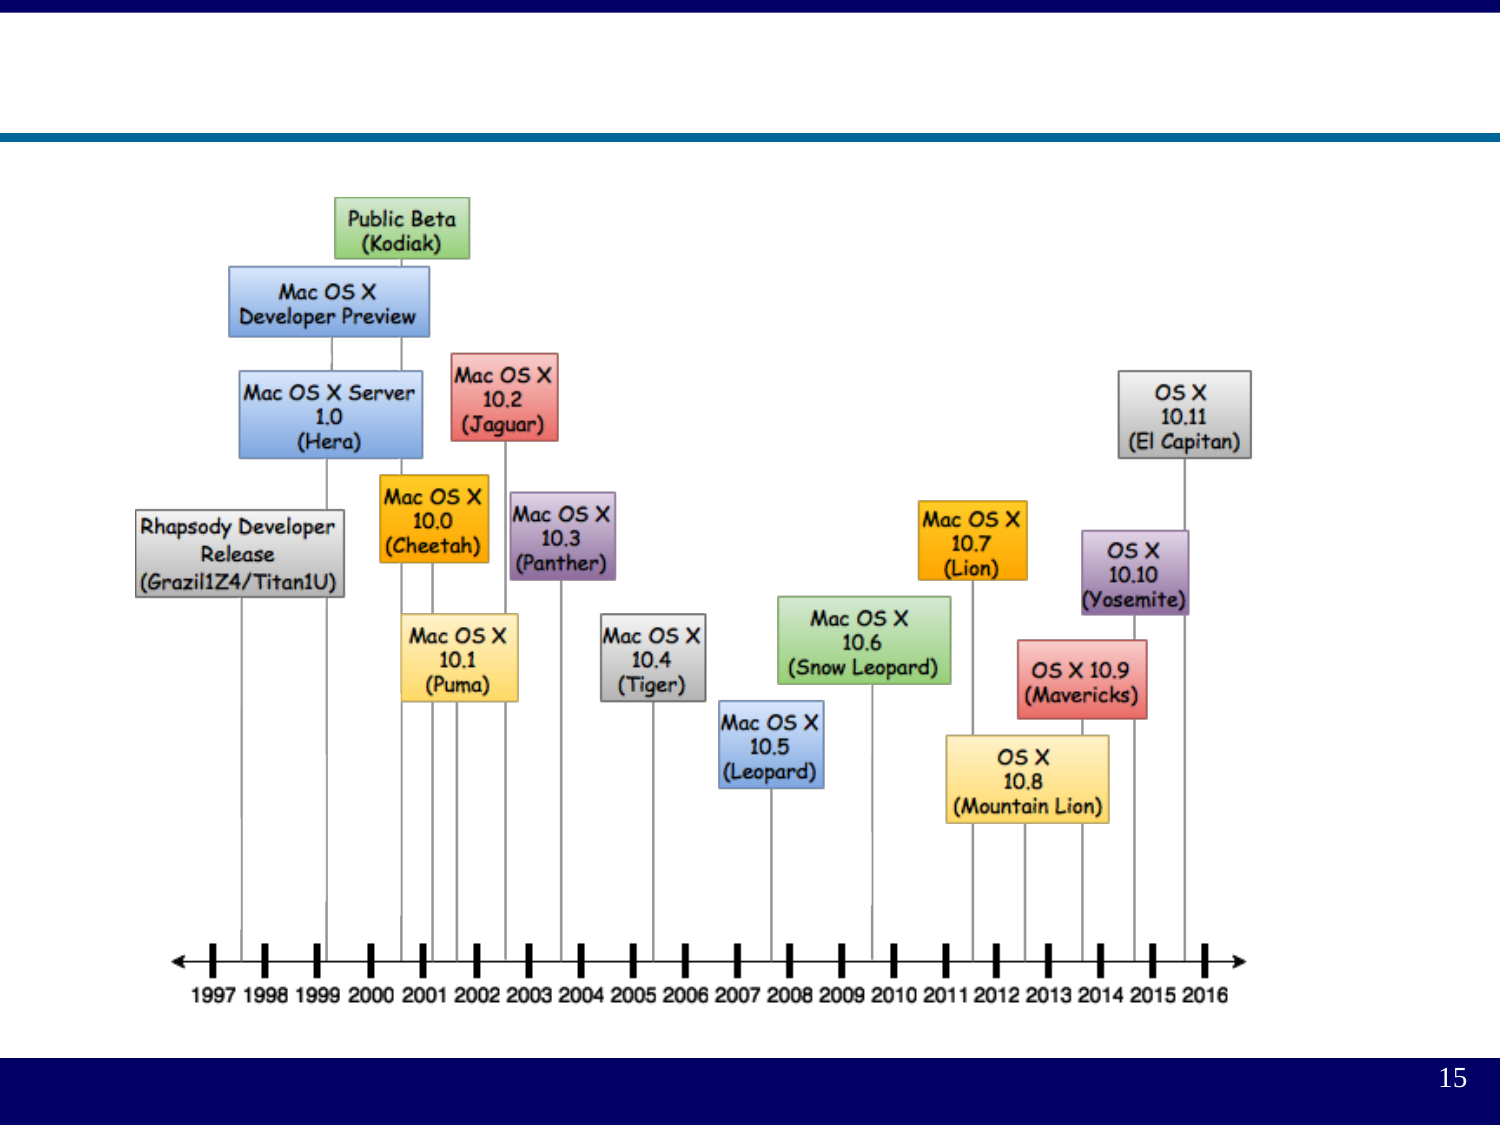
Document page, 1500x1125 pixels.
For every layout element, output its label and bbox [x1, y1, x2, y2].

picture [135, 197, 1266, 1016]
